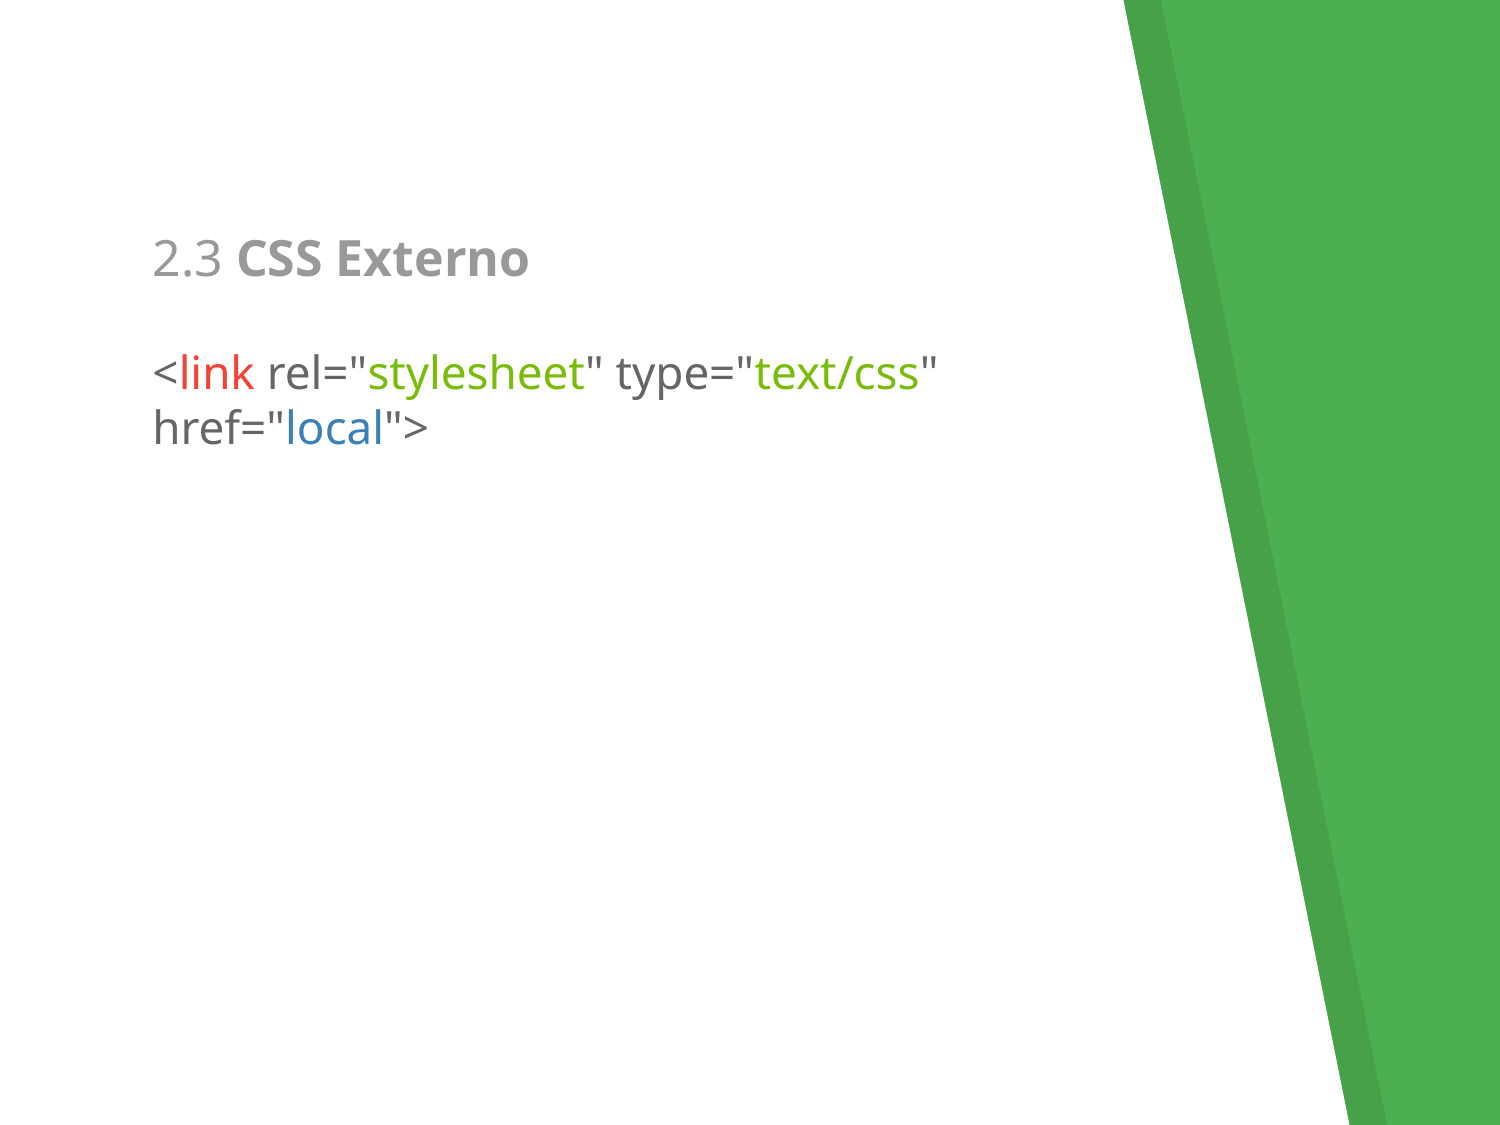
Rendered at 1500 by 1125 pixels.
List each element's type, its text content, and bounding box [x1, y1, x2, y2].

list <link rel="stylesheet" type="text/css" href="local"> [137, 329, 1011, 823]
title 2.3 CSS Externo [137, 195, 1011, 302]
